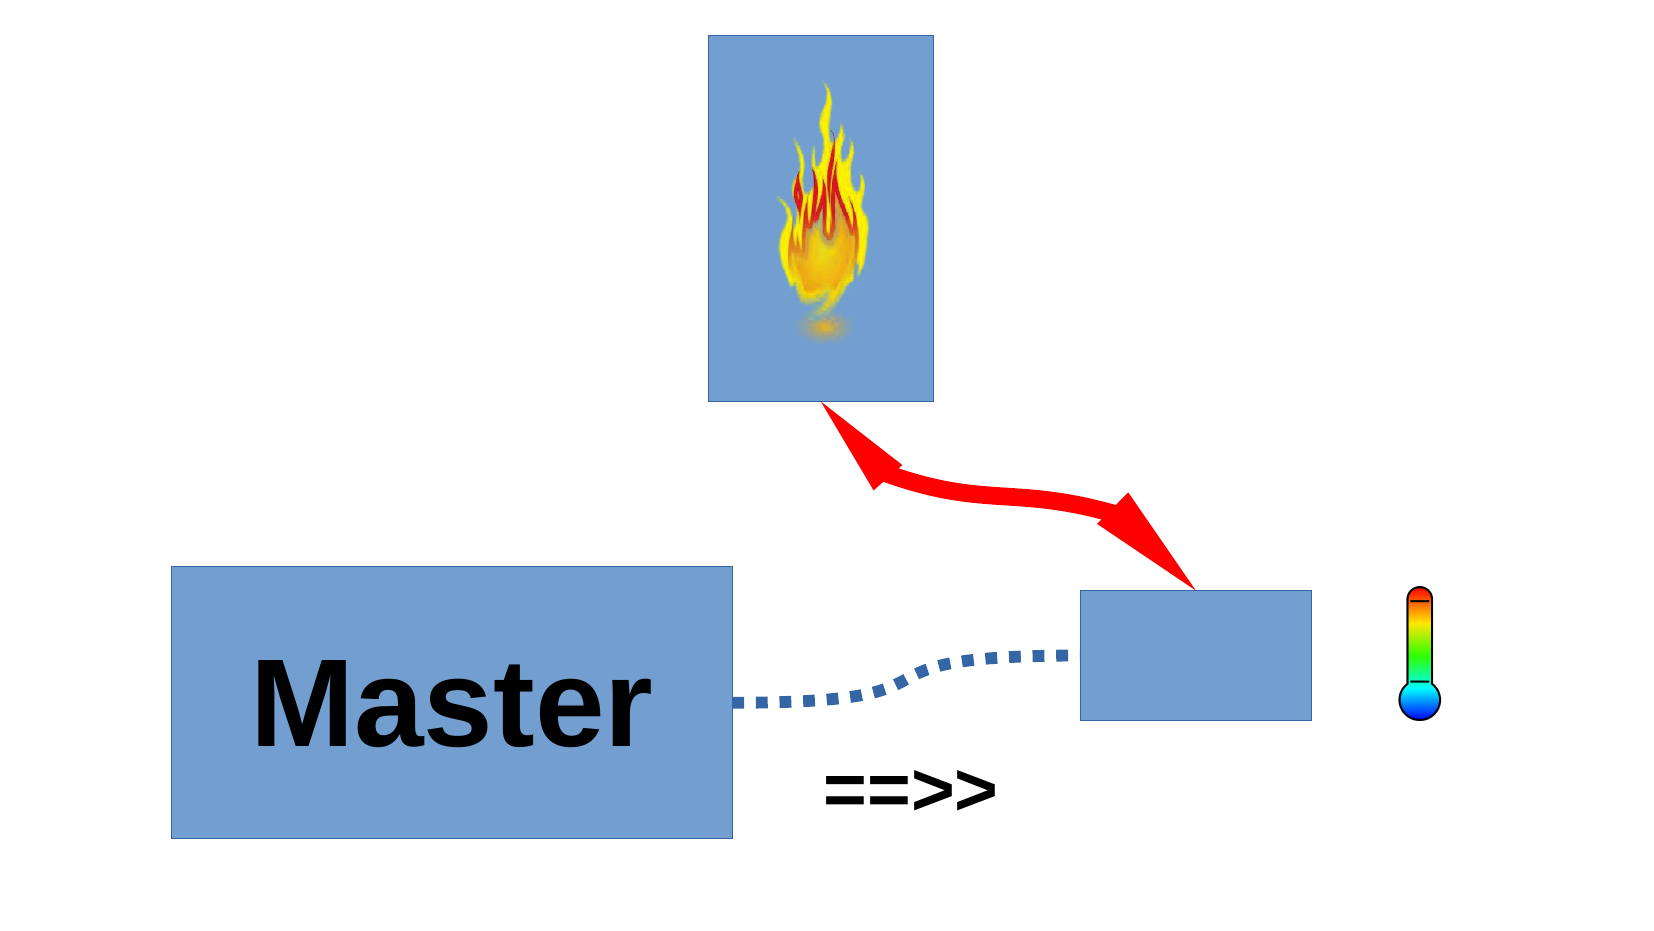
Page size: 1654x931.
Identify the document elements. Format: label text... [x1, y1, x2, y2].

picture [732, 70, 910, 367]
picture [1385, 586, 1453, 721]
text_box [708, 35, 934, 402]
text_box ==>> [809, 739, 1034, 839]
text_box Master [171, 566, 733, 839]
text_box [1080, 590, 1312, 721]
